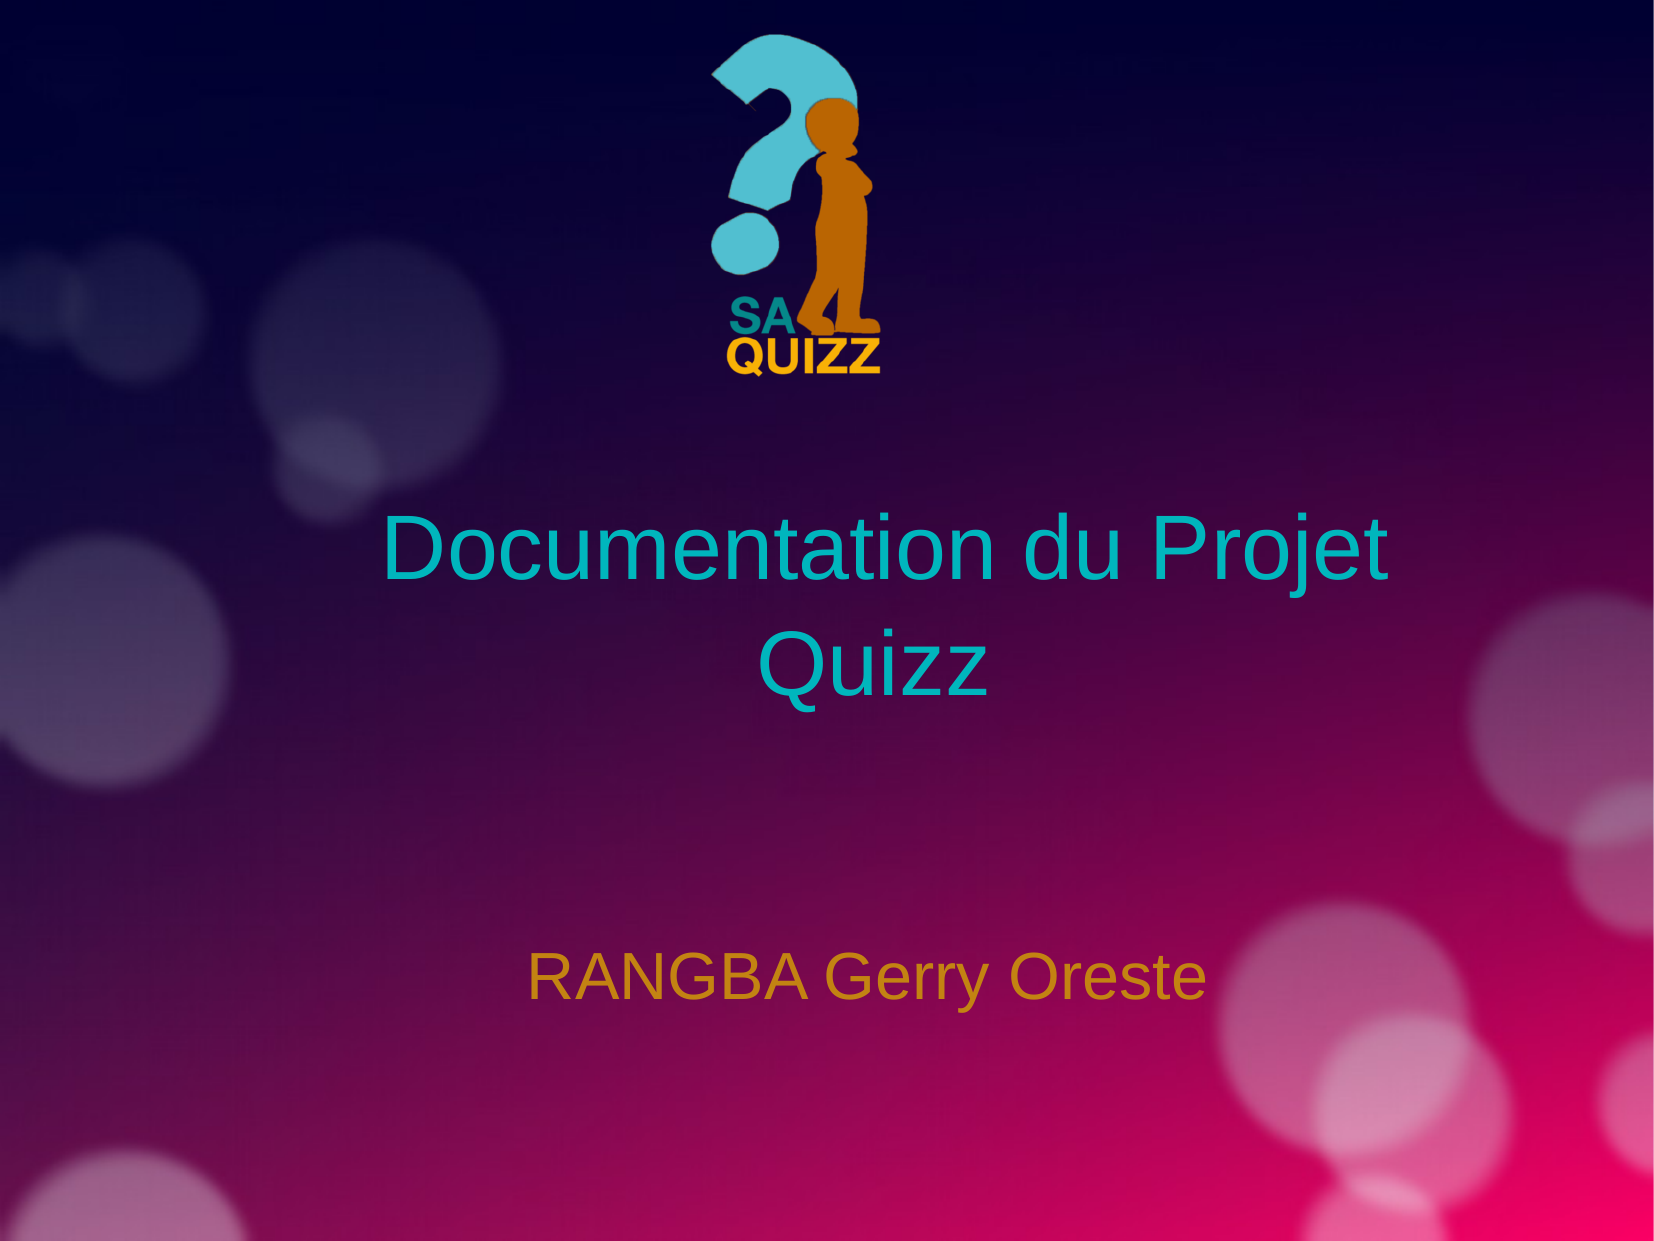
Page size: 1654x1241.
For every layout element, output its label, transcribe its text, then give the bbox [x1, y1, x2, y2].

picture [0, 0, 1654, 1241]
title Documentation du Projet [141, 496, 1630, 702]
title Quizz [129, 560, 1619, 768]
subtitle RANGBA Gerry Oreste [413, 897, 1323, 1055]
